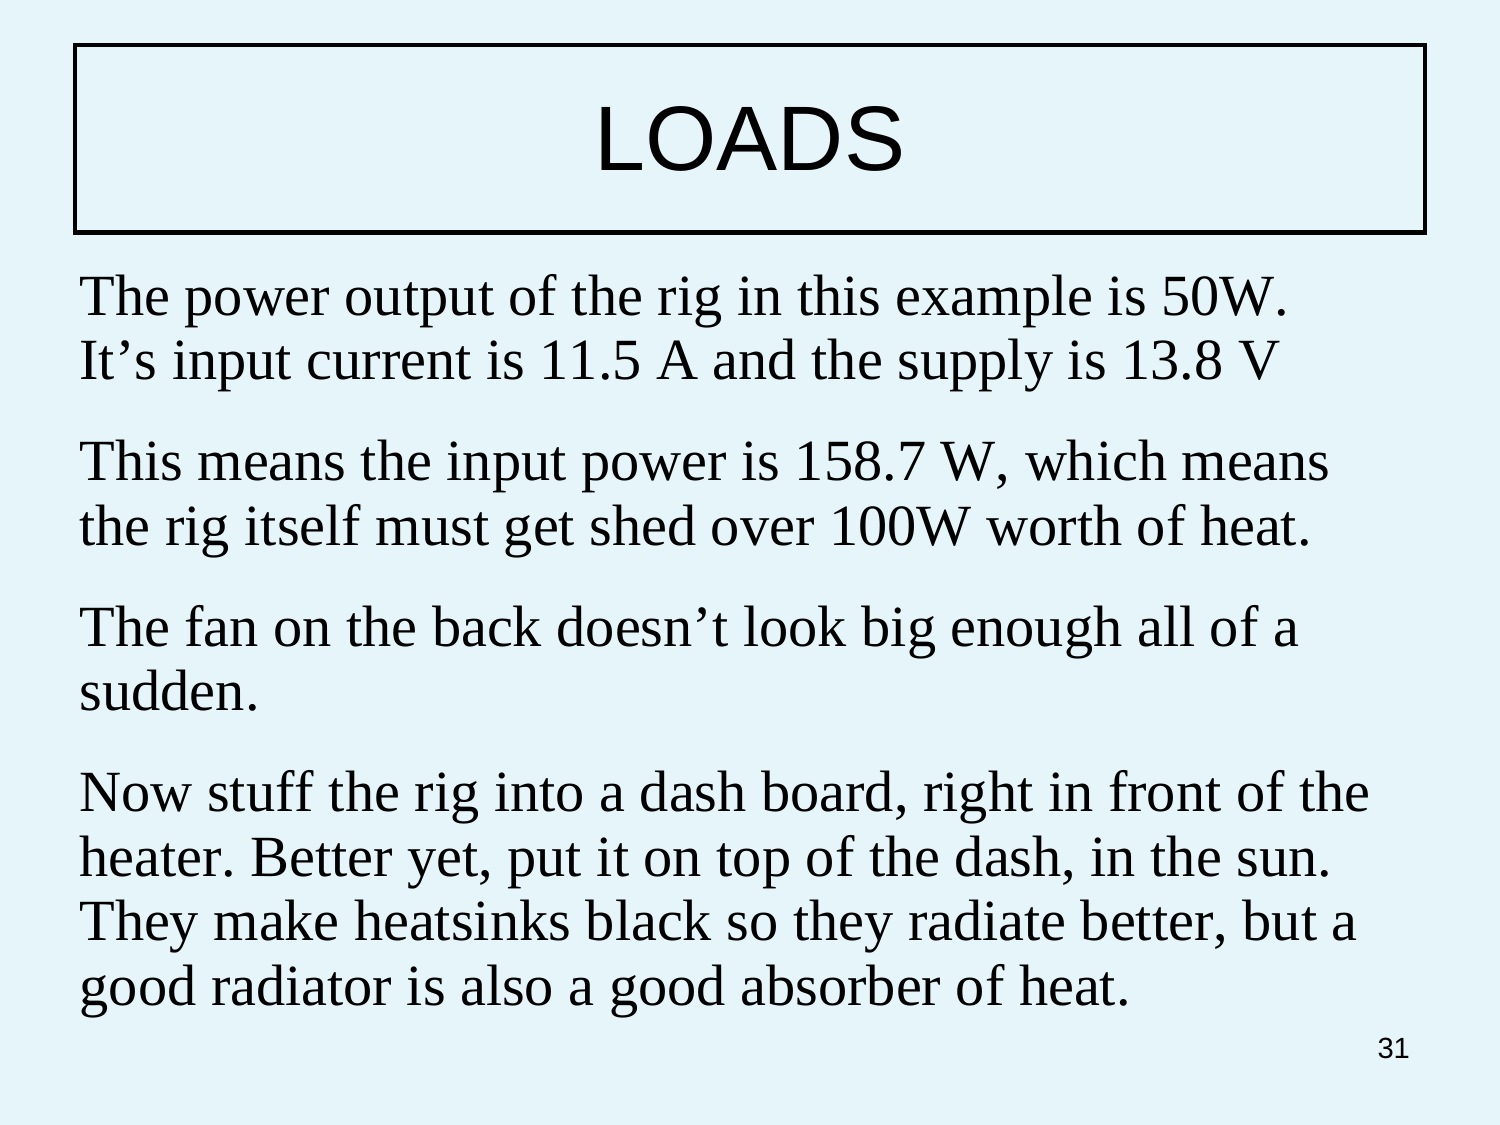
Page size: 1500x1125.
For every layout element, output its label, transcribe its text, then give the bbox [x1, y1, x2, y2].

title LOADS [75, 45, 1426, 233]
text_box The power output of the rig in this example is 50W. It’s input current is 11.5 A and the supply is 13.8 V This means the input power is 158.7 W, which means the rig itself must get shed over 100W worth of heat. The fan on the back doesn’t look big enough all of a sudden. Now stuff the rig into a dash board, right in front of the heater. Better yet, put it on top of the dash, in the sun. They make heatsinks black so they radiate better, but a good radiator is also a good absorber of heat. [64, 255, 1400, 1026]
